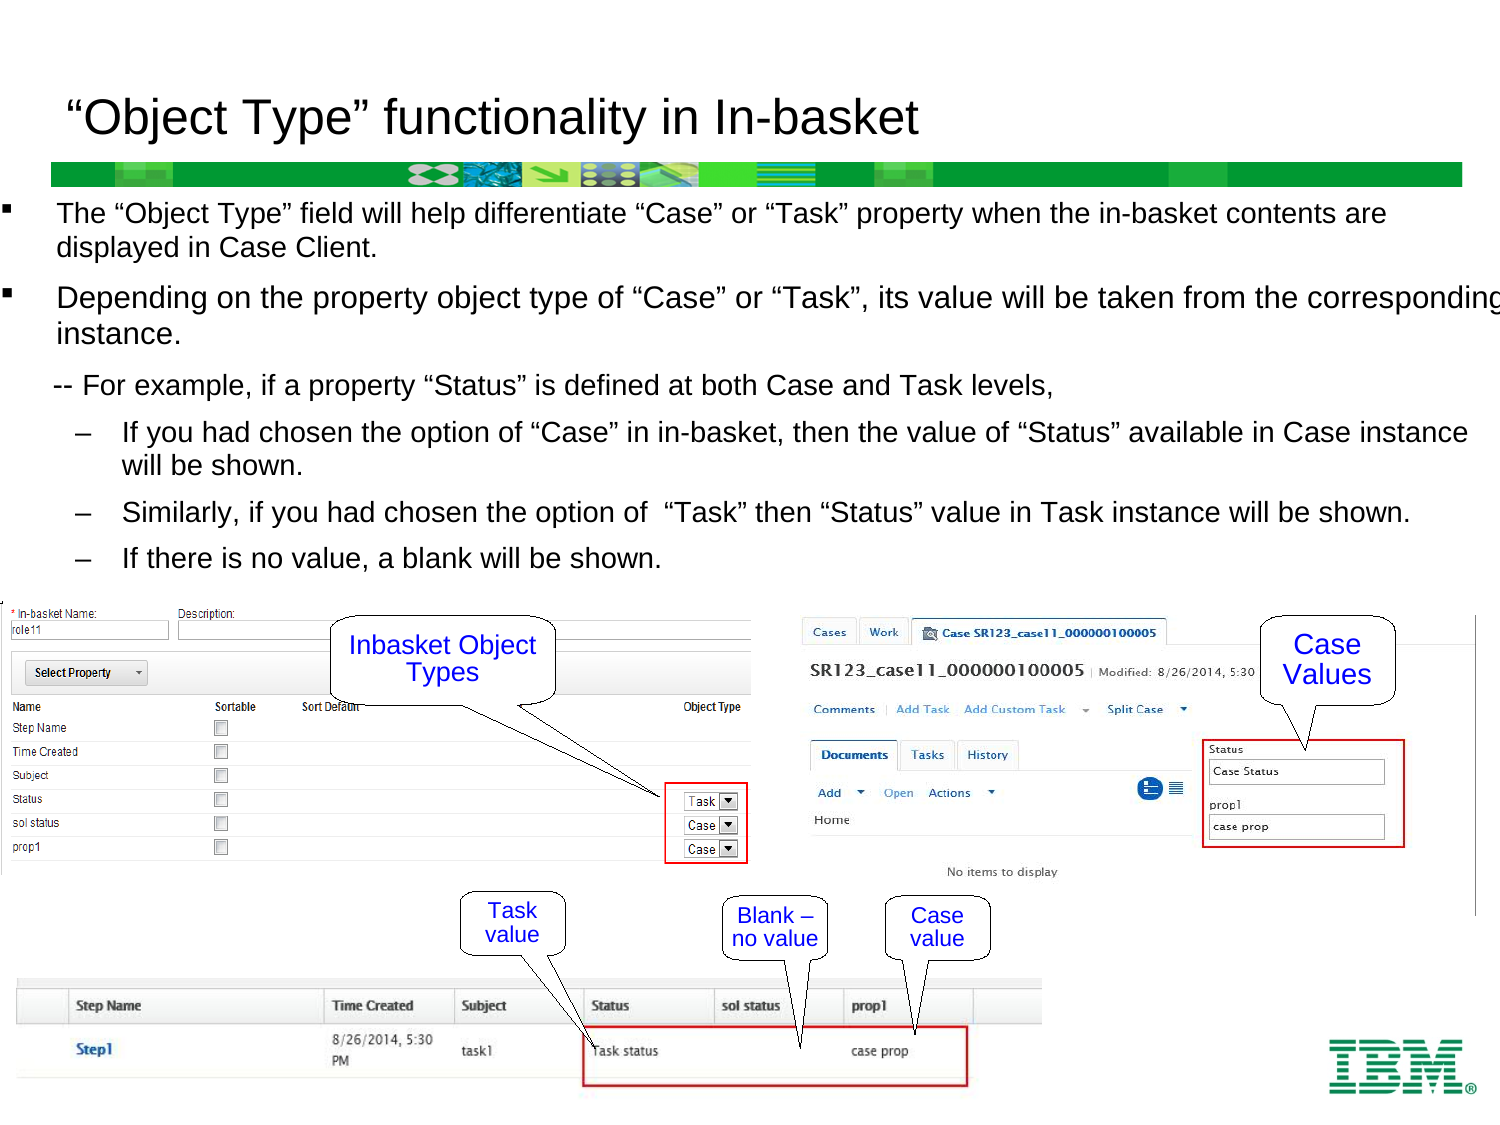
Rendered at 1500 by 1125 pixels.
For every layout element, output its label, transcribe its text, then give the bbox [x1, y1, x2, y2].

picture [1327, 1037, 1479, 1096]
text_box Case Values [1260, 615, 1396, 751]
picture [16, 978, 1042, 1116]
picture [50, 161, 1463, 189]
text_box Blank – no value [722, 895, 828, 1049]
text_box Task value [460, 891, 596, 1049]
list The “Object Type” field will help differentiate “Case” or “Task” property when the in-basket contents are displayed in Case Client. Depending on the property object type of “Case” or “Task”, its value will be taken from the corresponding instance. -- For example, if a property “Status” is defined at both Case and Task levels, If you had chosen the option of “Case” in in-basket, then the value of “Status” available in Case instance will be shown. Similarly, if you had chosen the option of “Task” then “Status” value in Task instance will be shown. If there is no value, a blank will be shown. [0, 194, 1500, 601]
text_box Case value [885, 895, 991, 1035]
title “Object Type” functionality in In-basket [37, 45, 1388, 188]
text_box Inbasket Object Types [330, 615, 660, 797]
picture [800, 615, 1476, 916]
picture [0, 601, 751, 875]
